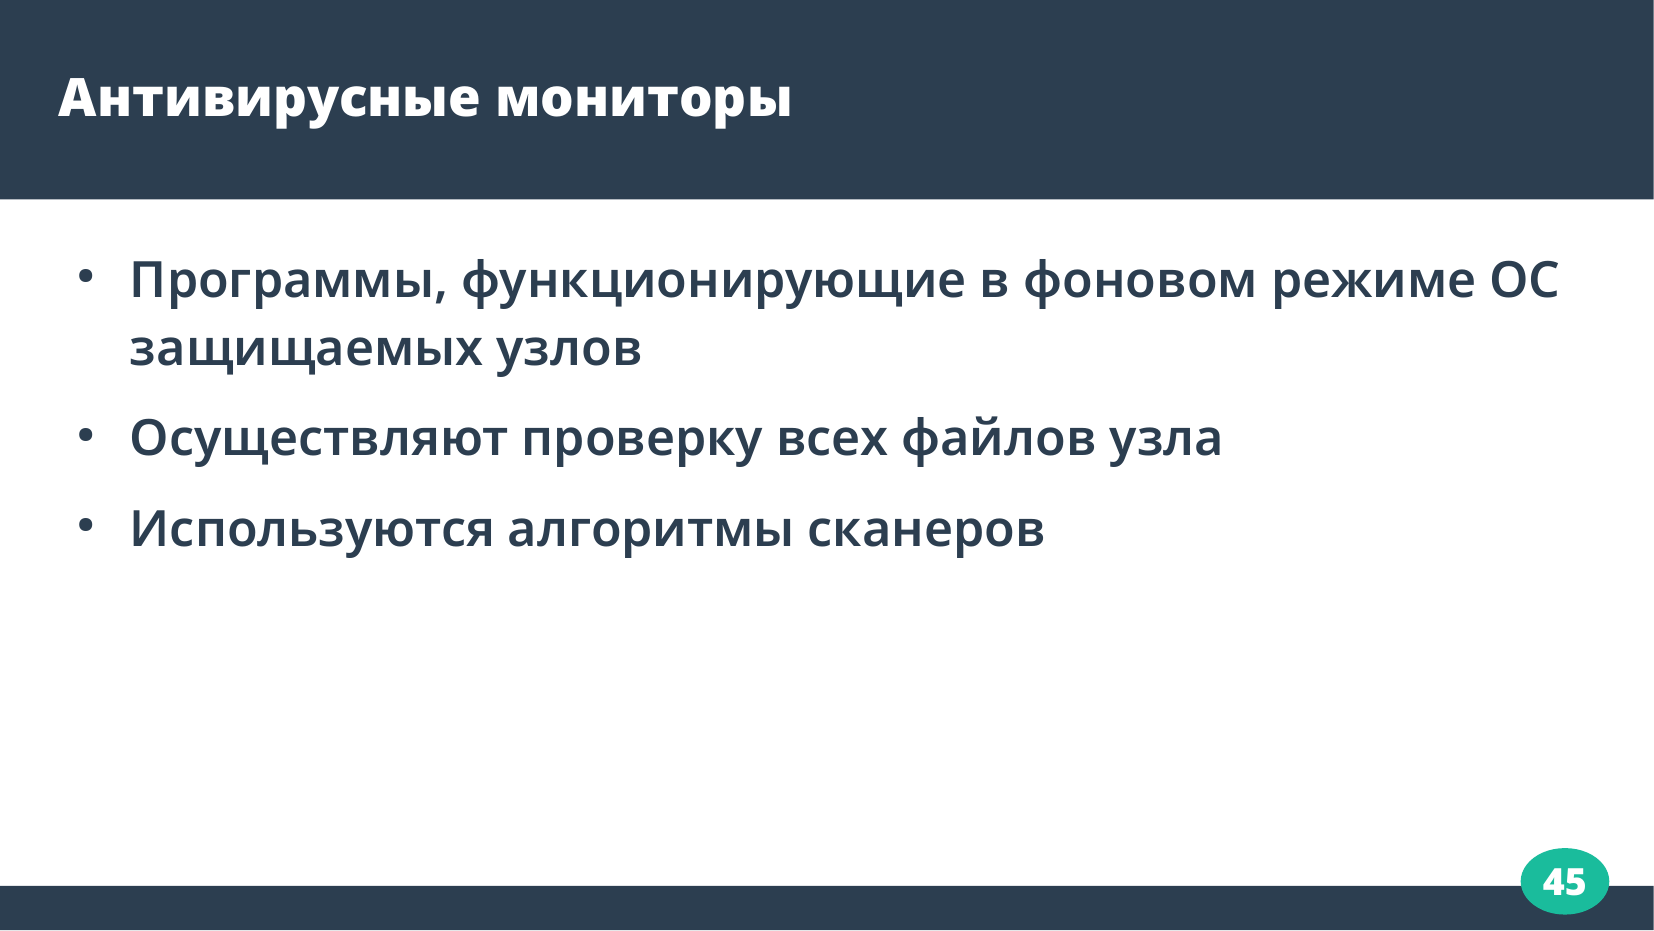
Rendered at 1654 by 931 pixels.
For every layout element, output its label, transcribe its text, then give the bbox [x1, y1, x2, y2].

list Программы, функционирующие в фоновом режиме ОС защищаемых узлов Осуществляют проверку всех файлов узла Используются алгоритмы сканеров [59, 243, 1595, 864]
title Антивирусные мониторы [59, 37, 1595, 155]
